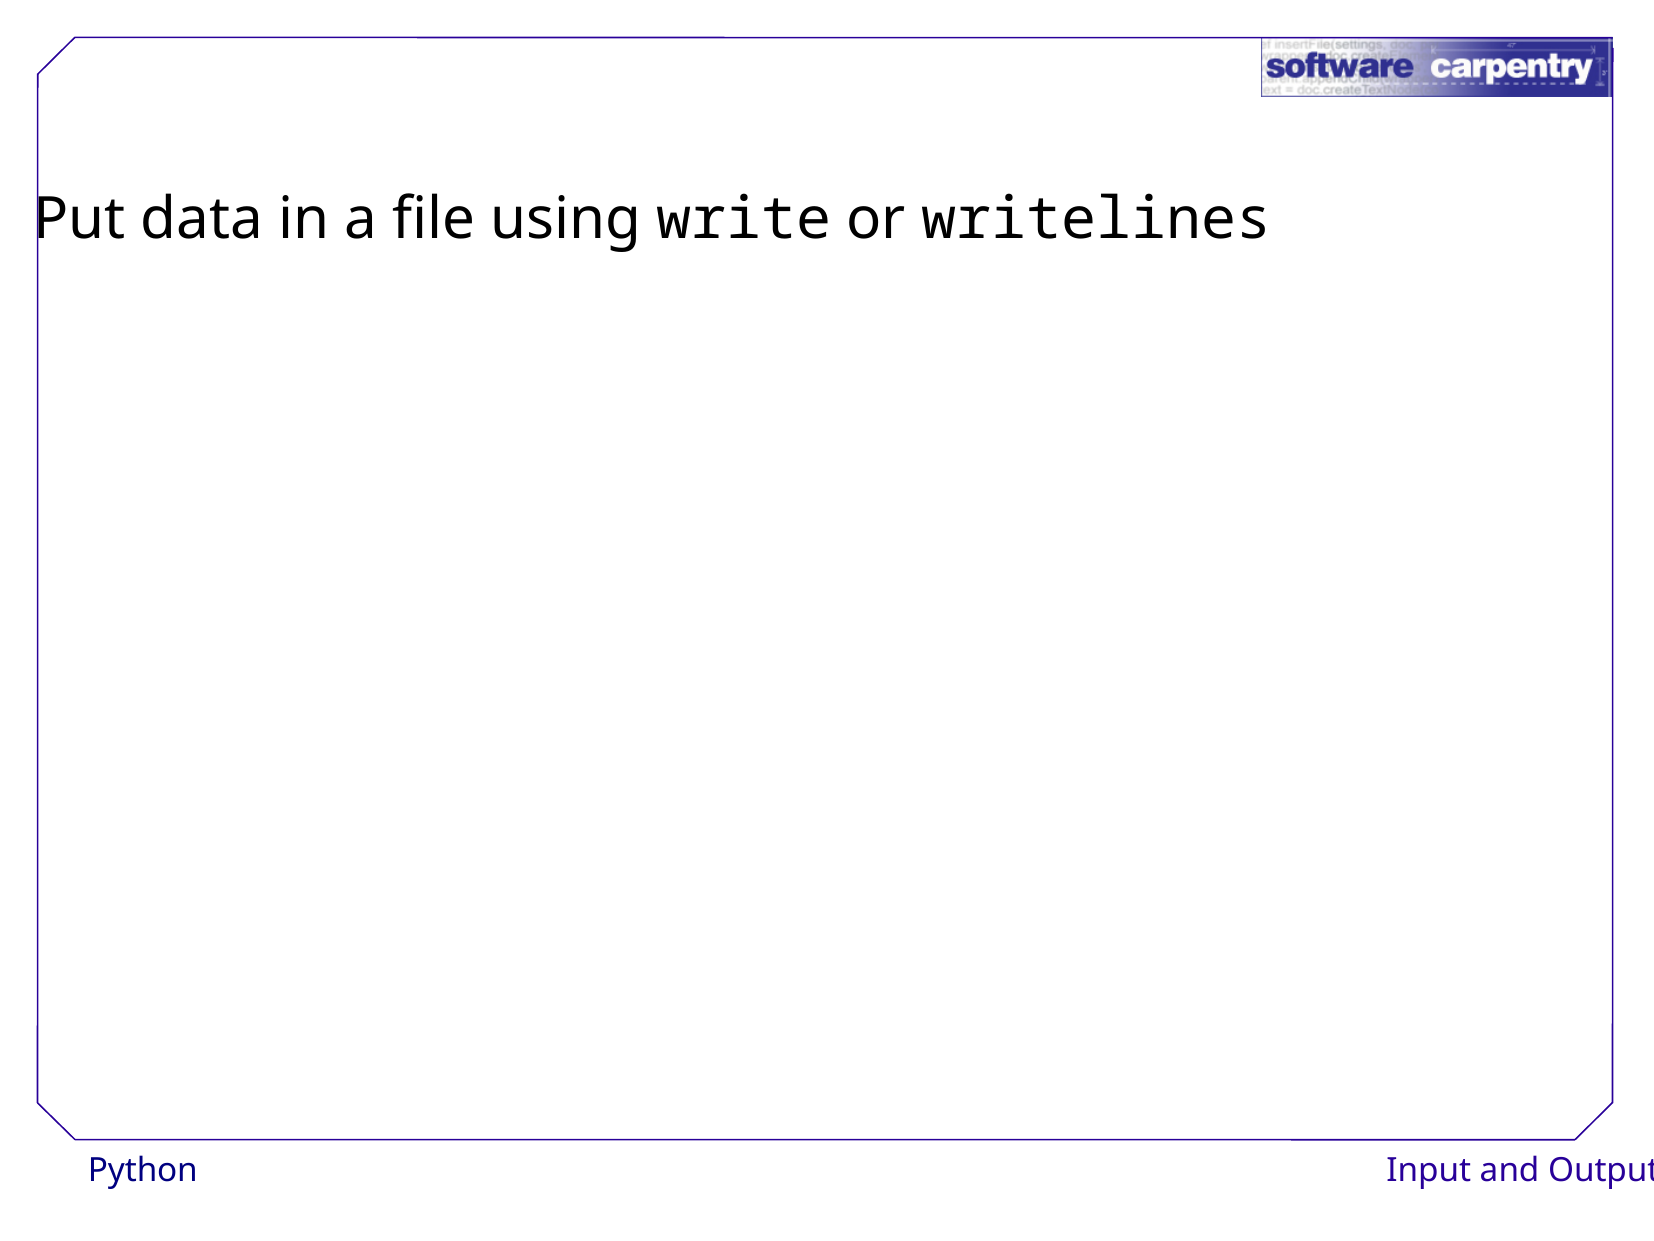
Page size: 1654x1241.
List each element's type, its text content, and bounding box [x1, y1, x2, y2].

picture [1261, 39, 1613, 97]
text_box Put data in a file using write or writelines [18, 138, 1437, 259]
